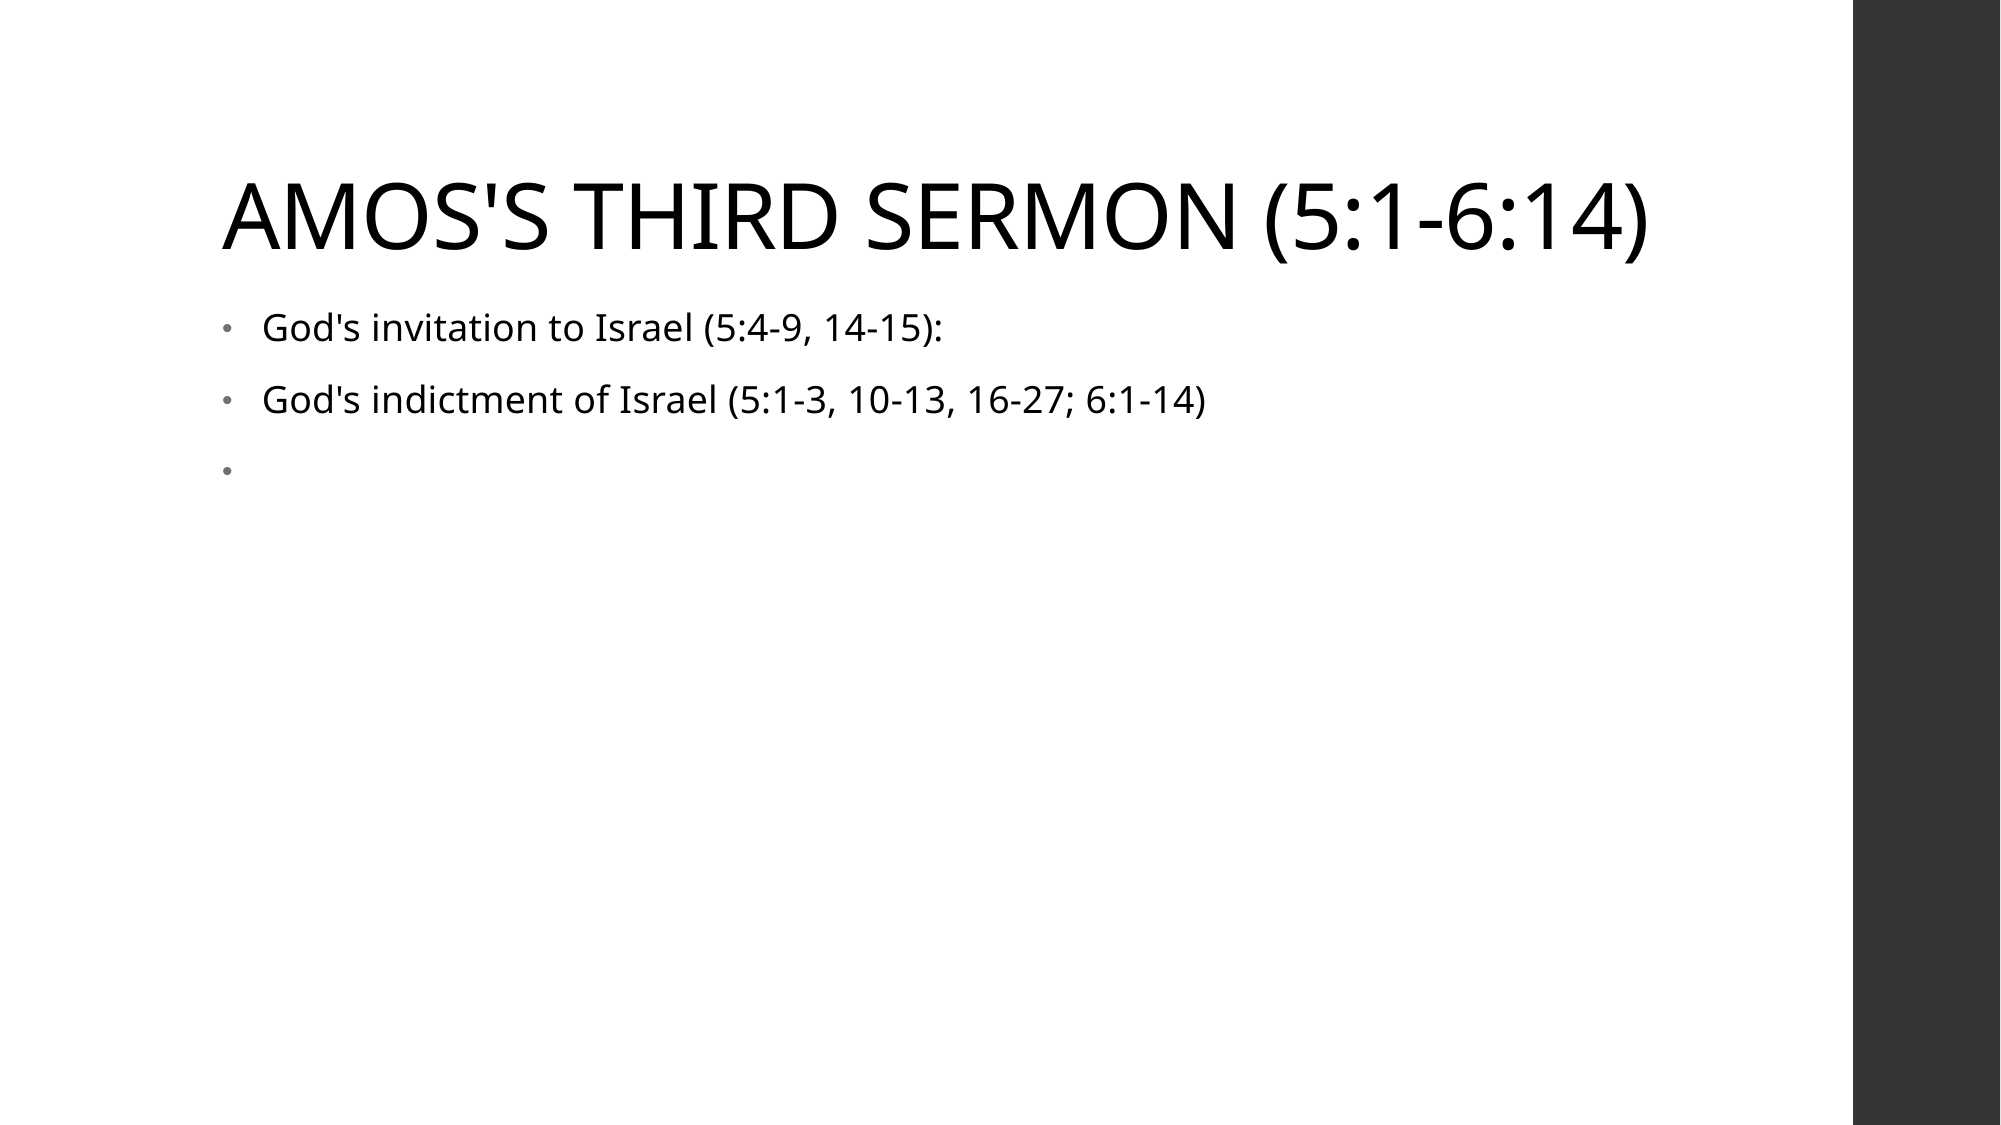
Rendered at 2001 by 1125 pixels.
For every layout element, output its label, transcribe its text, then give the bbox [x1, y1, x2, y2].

title AMOS'S THIRD SERMON (5:1-6:14) [206, 60, 1797, 278]
list God's invitation to Israel (5:4-9, 14-15): God's indictment of Israel (5:1-3, 10-13, 16-27; 6:1-14) [206, 299, 1617, 1014]
